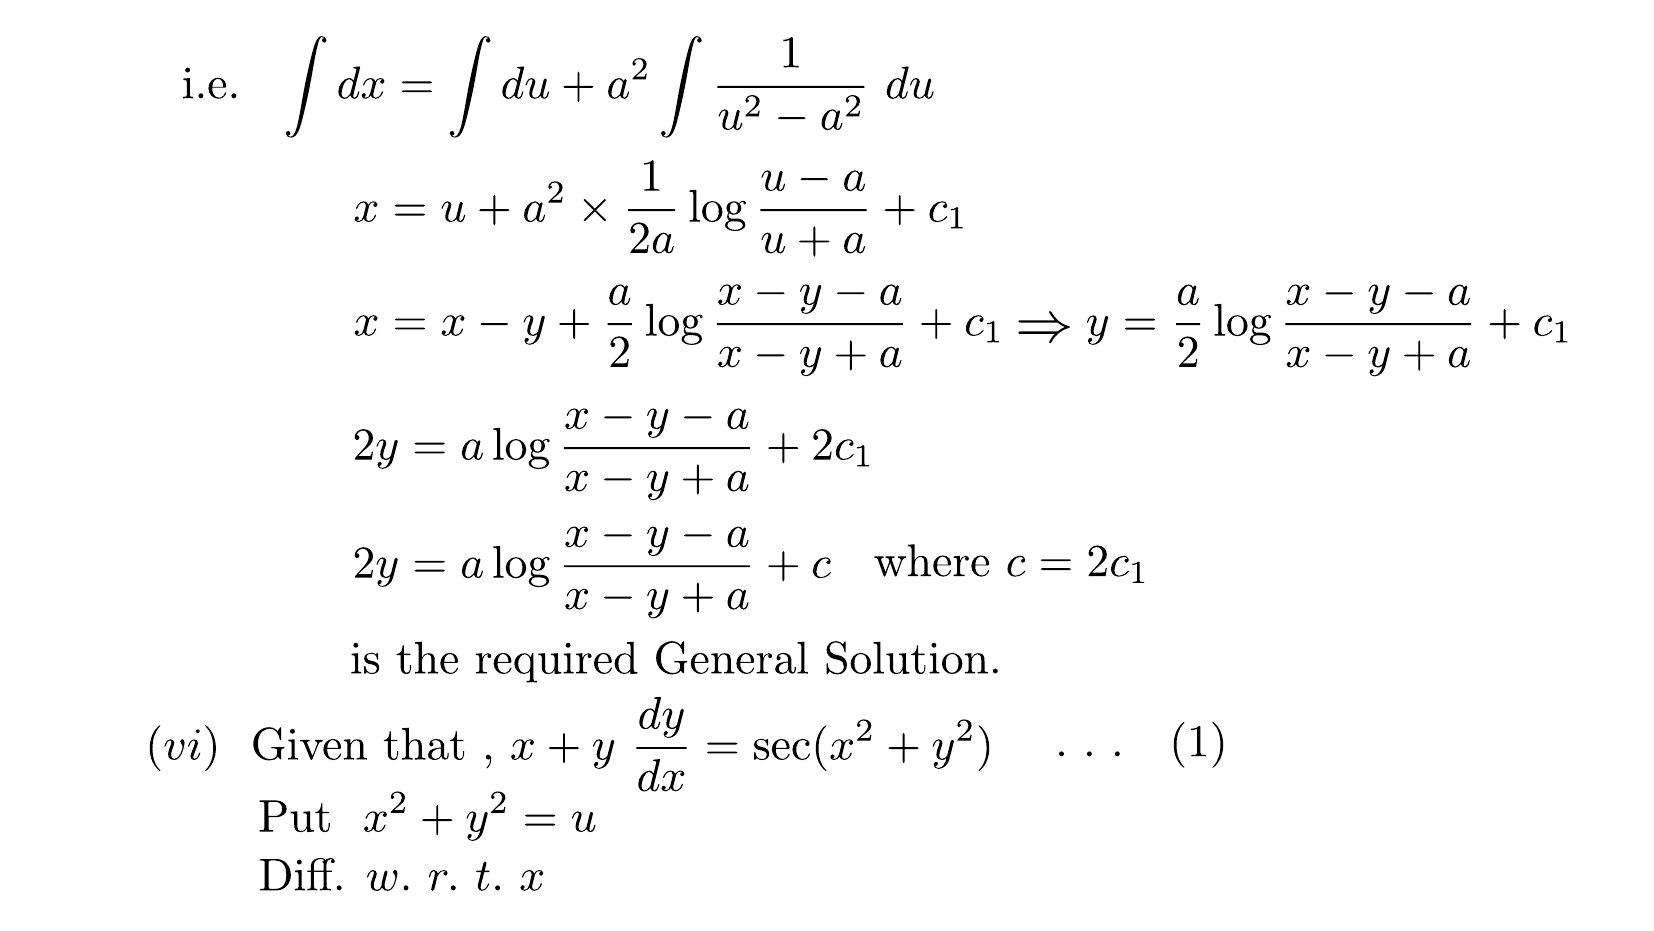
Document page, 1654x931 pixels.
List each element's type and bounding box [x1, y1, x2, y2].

text_box [354, 526, 831, 619]
text_box [874, 544, 1145, 583]
text_box [1086, 284, 1568, 377]
text_box [1018, 311, 1071, 344]
text_box [354, 408, 869, 501]
text_box [354, 160, 963, 257]
text_box [259, 791, 596, 841]
text_box [183, 36, 934, 138]
text_box [1057, 721, 1224, 768]
text_box [354, 284, 999, 377]
text_box [147, 696, 990, 792]
text_box [260, 857, 544, 891]
text_box [351, 641, 998, 683]
title [47, 37, 1625, 898]
